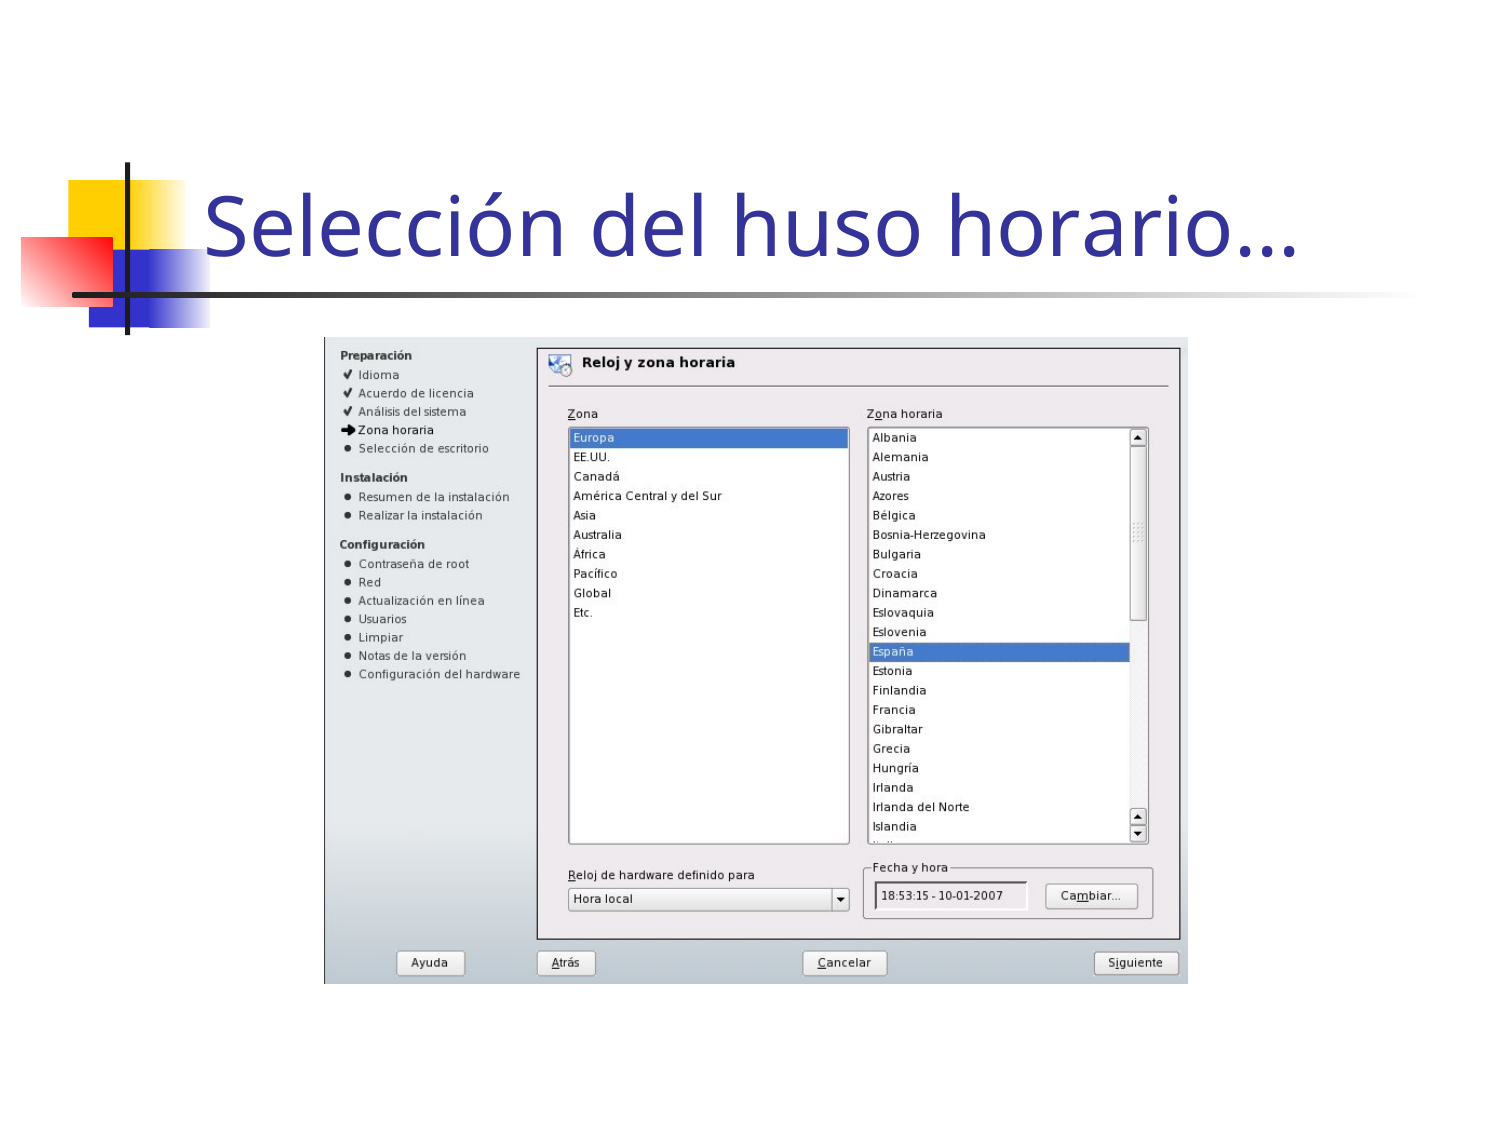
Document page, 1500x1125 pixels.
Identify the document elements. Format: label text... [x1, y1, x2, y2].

picture [324, 337, 1188, 984]
title Selección del huso horario... [188, 101, 1468, 289]
